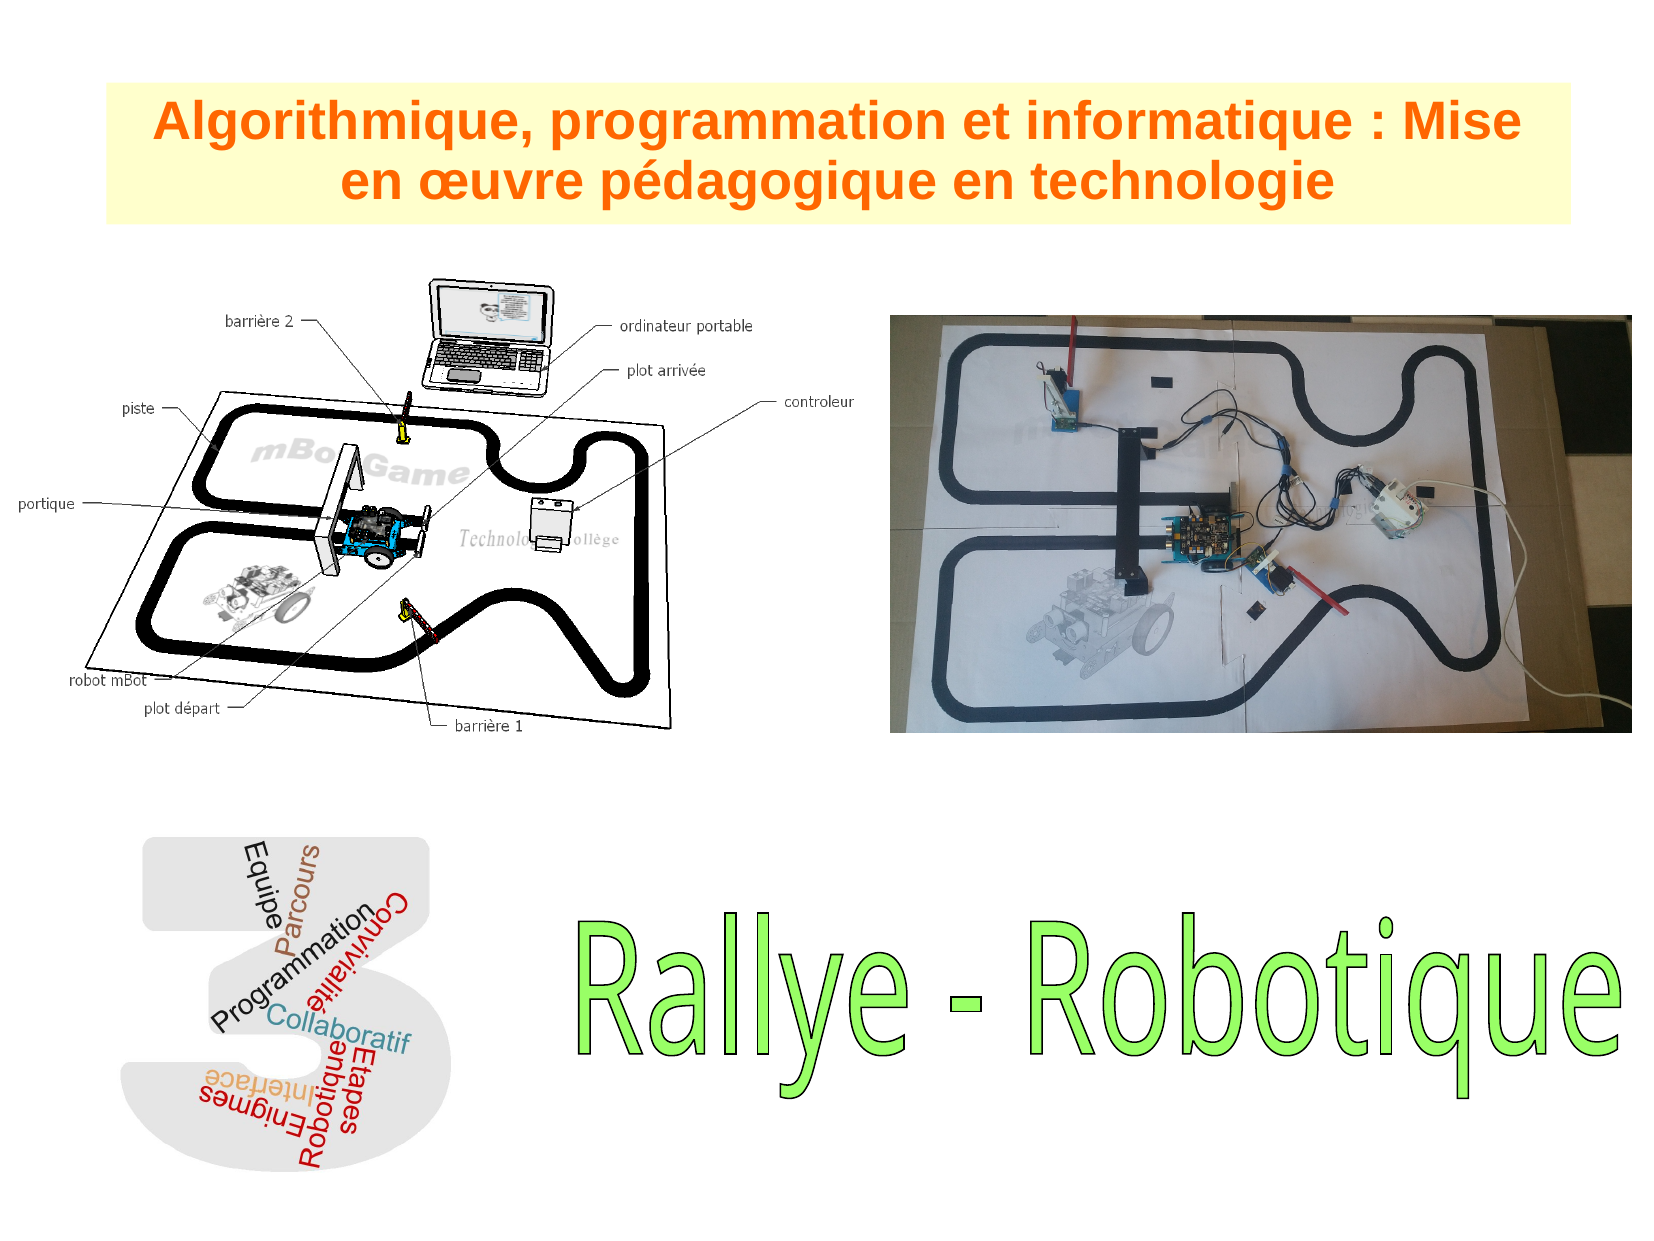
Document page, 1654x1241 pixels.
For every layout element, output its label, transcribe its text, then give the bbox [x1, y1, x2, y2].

text_box Rallye - Robotique [1103, 952, 1166, 1056]
picture [0, 267, 1632, 756]
text_box Rallye - Robotique [725, 912, 737, 1054]
picture [23, 814, 544, 1205]
text_box Rallye - Robotique [650, 952, 705, 1056]
text_box Rallye - Robotique [779, 954, 843, 1099]
text_box Rallye - Robotique [578, 921, 643, 1054]
text_box Rallye - Robotique [1563, 952, 1621, 1056]
text_box Rallye - Robotique [849, 952, 907, 1056]
text_box Algorithmique, programmation et informatique : Mise en œuvre pédagogique en technologie [106, 82, 1571, 225]
text_box Rallye - Robotique [1488, 954, 1546, 1056]
text_box Rallye - Robotique [1182, 912, 1243, 1056]
text_box Rallye - Robotique [1030, 921, 1095, 1054]
text_box Rallye - Robotique [950, 996, 982, 1012]
text_box Rallye - Robotique [1255, 952, 1318, 1056]
text_box Rallye - Robotique [1326, 931, 1368, 1056]
text_box Rallye - Robotique [1380, 954, 1392, 1054]
text_box Rallye - Robotique [757, 912, 769, 1054]
text_box Rallye - Robotique [1408, 952, 1469, 1099]
